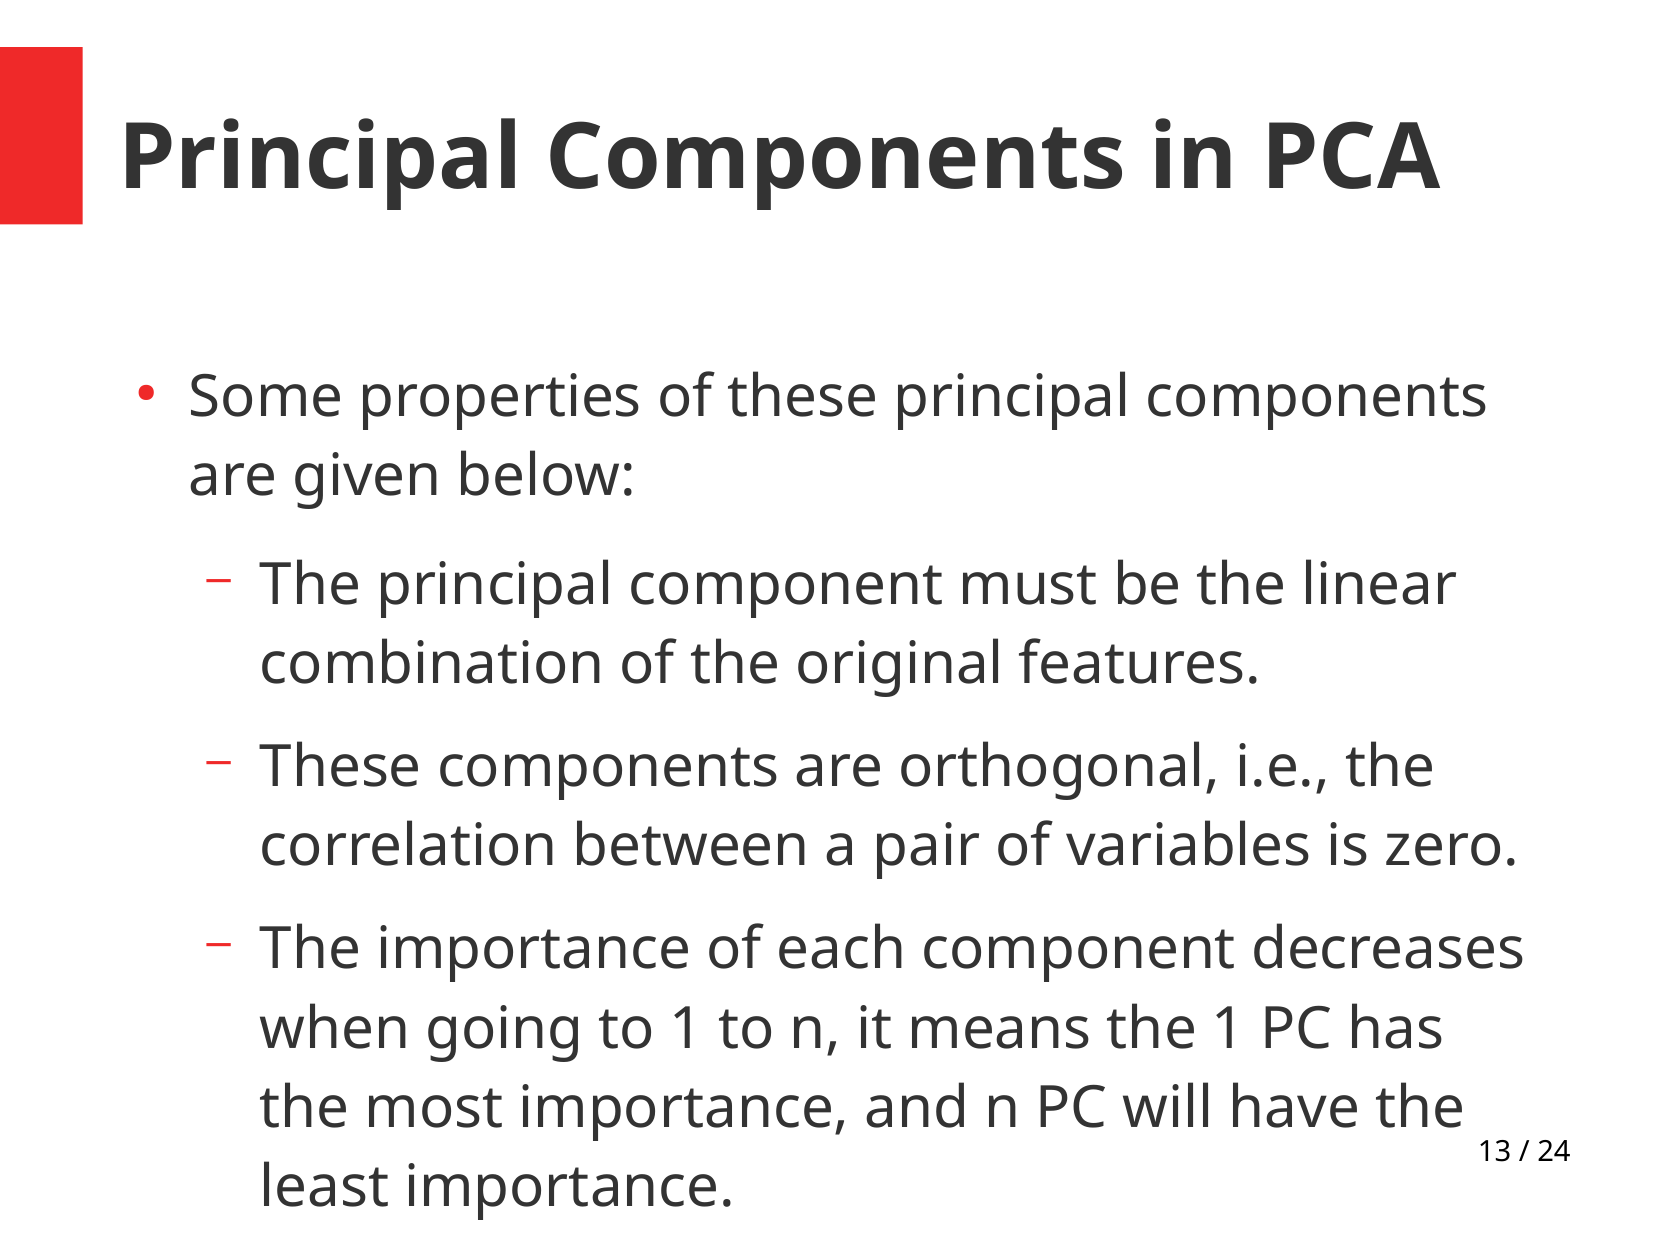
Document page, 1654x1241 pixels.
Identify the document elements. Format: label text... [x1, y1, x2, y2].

list Some properties of these principal components are given below: The principal component must be the linear combination of the original features. These components are orthogonal, i.e., the correlation between a pair of variables is zero. The importance of each component decreases when going to 1 to n, it means the 1 PC has the most importance, and n PC will have the least importance. [118, 354, 1536, 1074]
title Principal Components in PCA [118, 49, 1571, 257]
